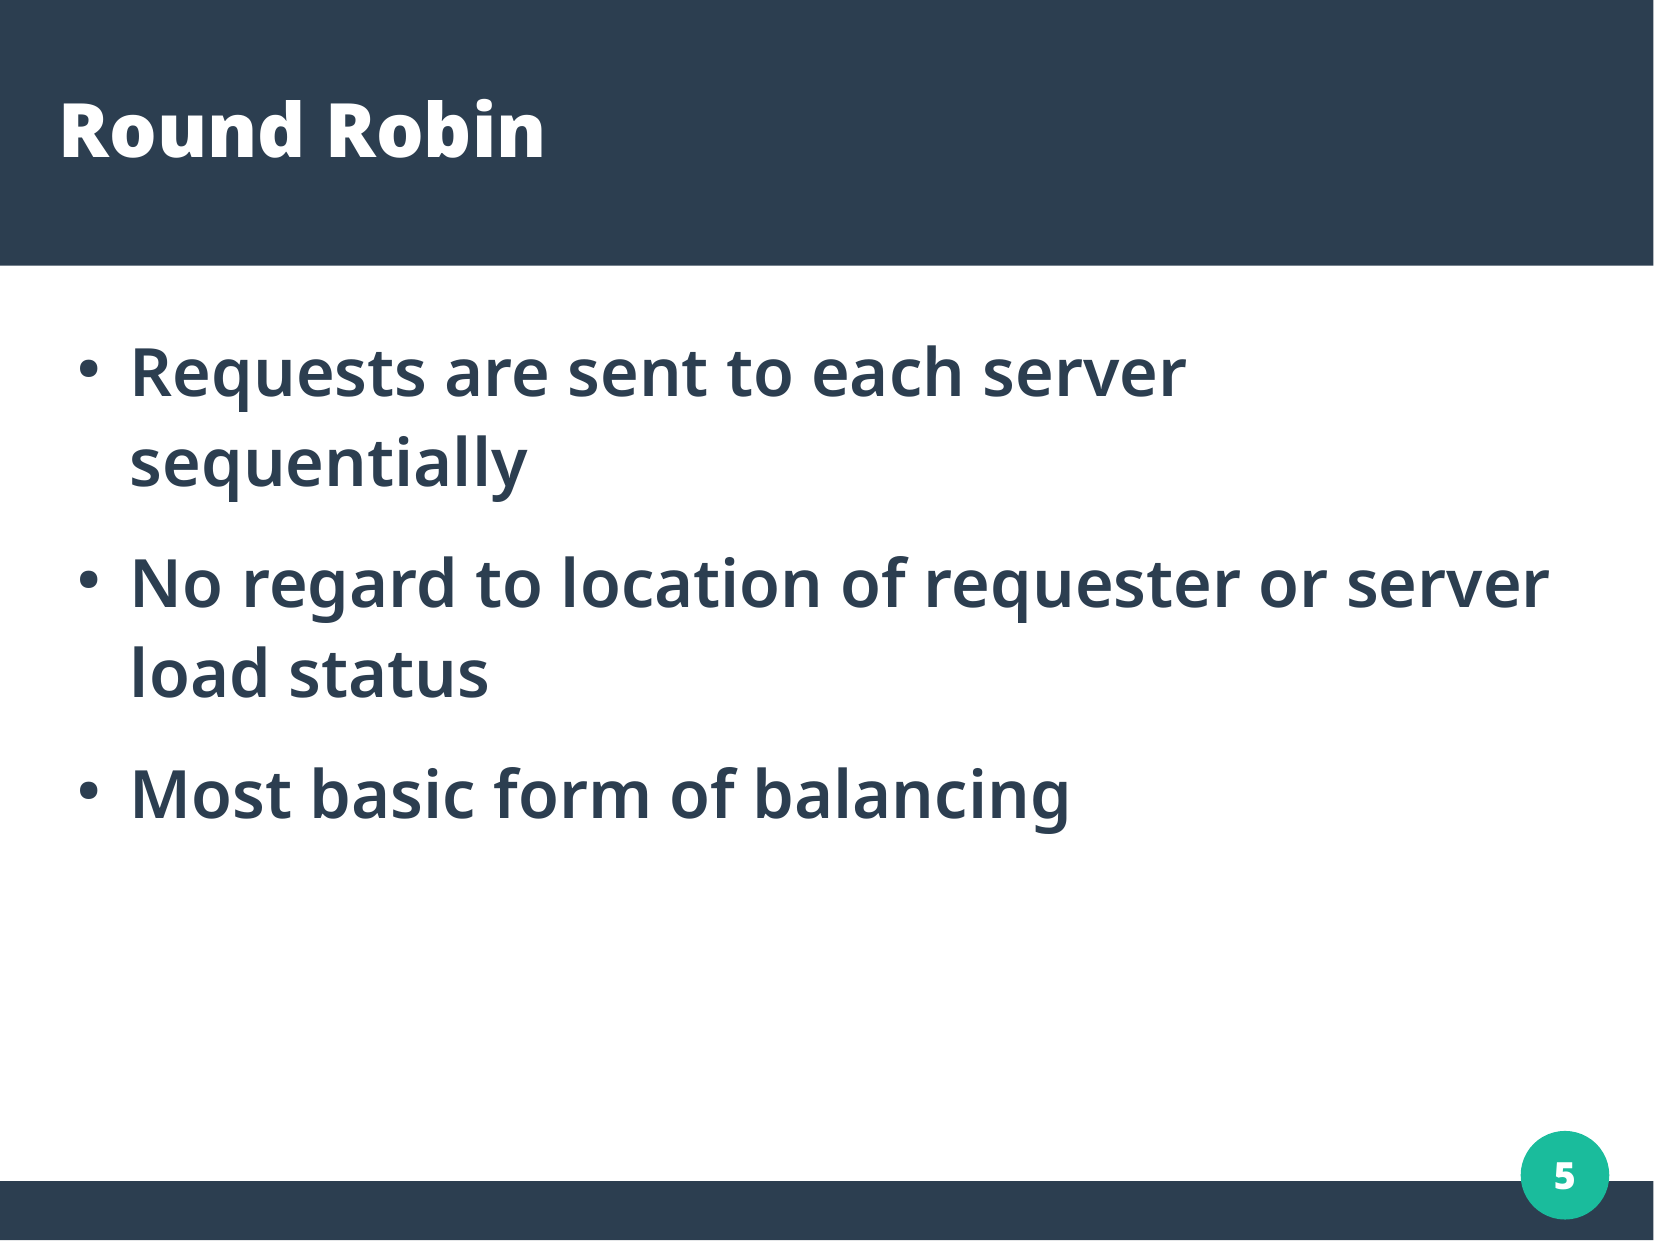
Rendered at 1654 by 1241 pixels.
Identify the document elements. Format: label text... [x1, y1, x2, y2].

title Round Robin [59, 49, 1595, 207]
list Requests are sent to each server sequentially No regard to location of requester or server load status Most basic form of balancing [59, 324, 1595, 1152]
